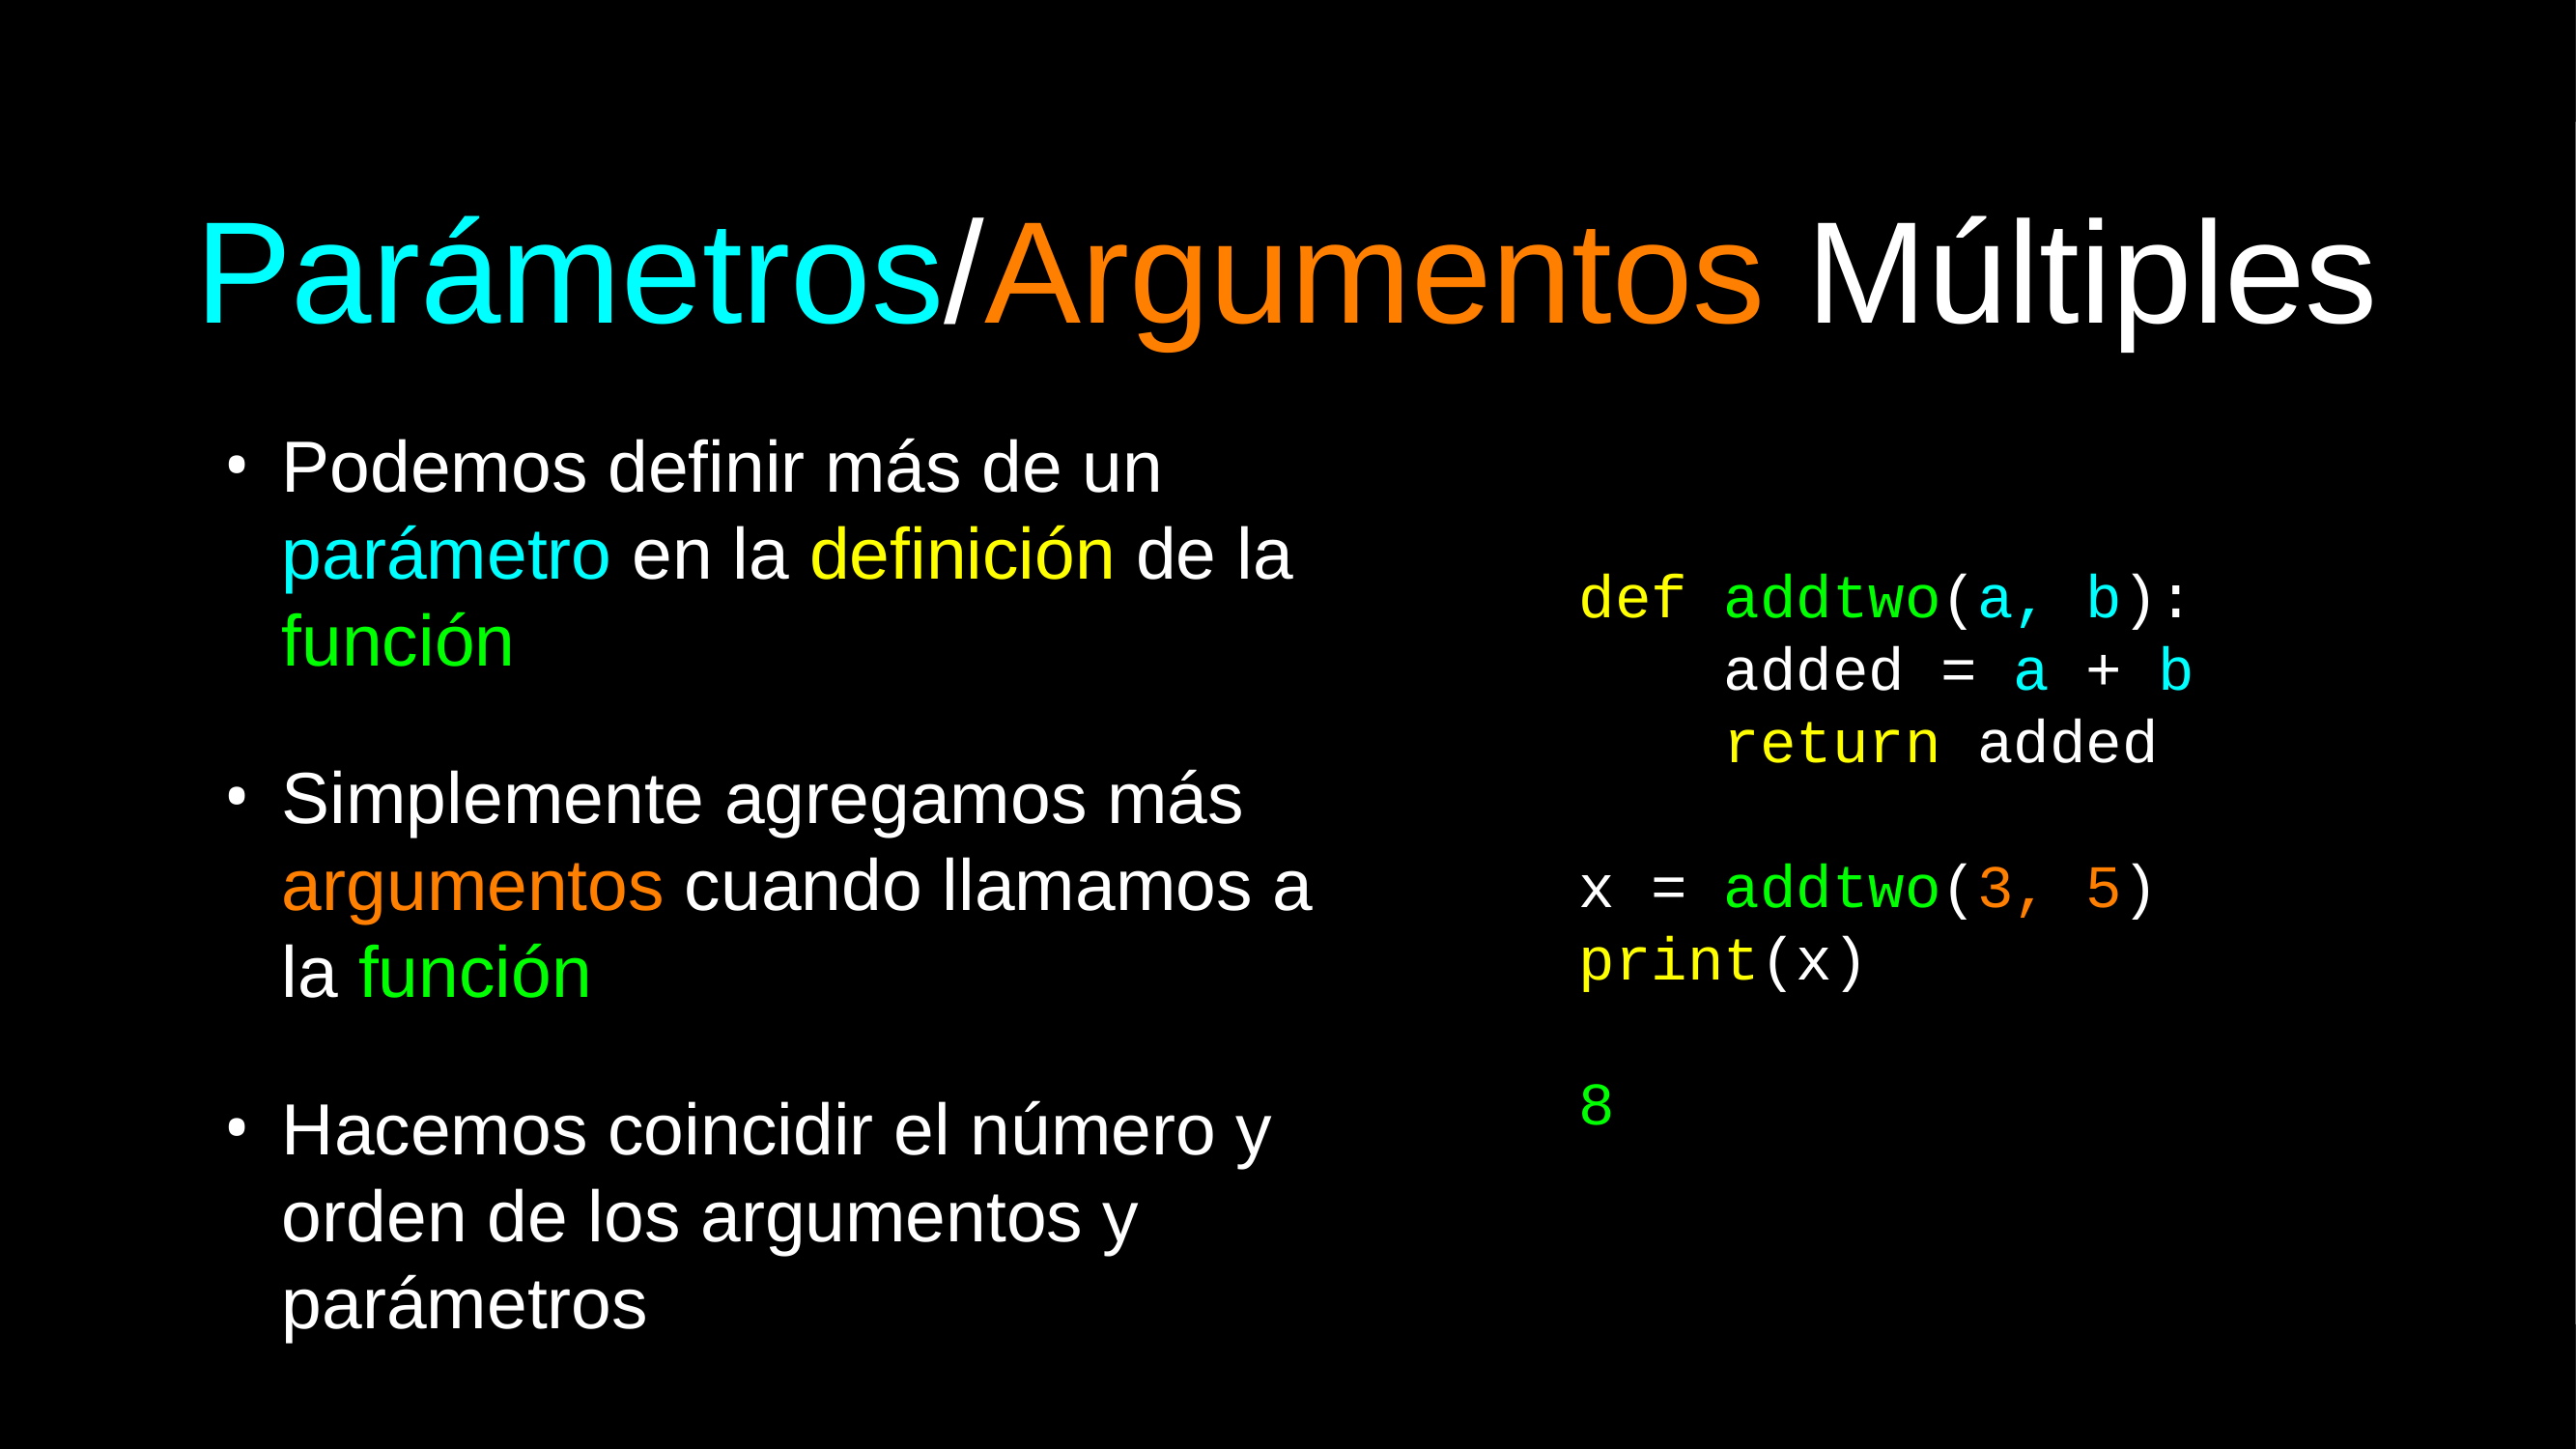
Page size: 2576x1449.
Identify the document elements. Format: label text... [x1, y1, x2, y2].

title Parámetros/Argumentos Múltiples [183, 127, 2391, 403]
text_box def addtwo(a, b): added = a + b return added x = addtwo(3, 5) print(x) 8 [1578, 535, 2448, 1159]
list Podemos definir más de un parámetro en la definición de la función Simplemente agregamos más argumentos cuando llamamos a la función Hacemos coincidir el número y orden de los argumentos y parámetros [156, 465, 1360, 1298]
